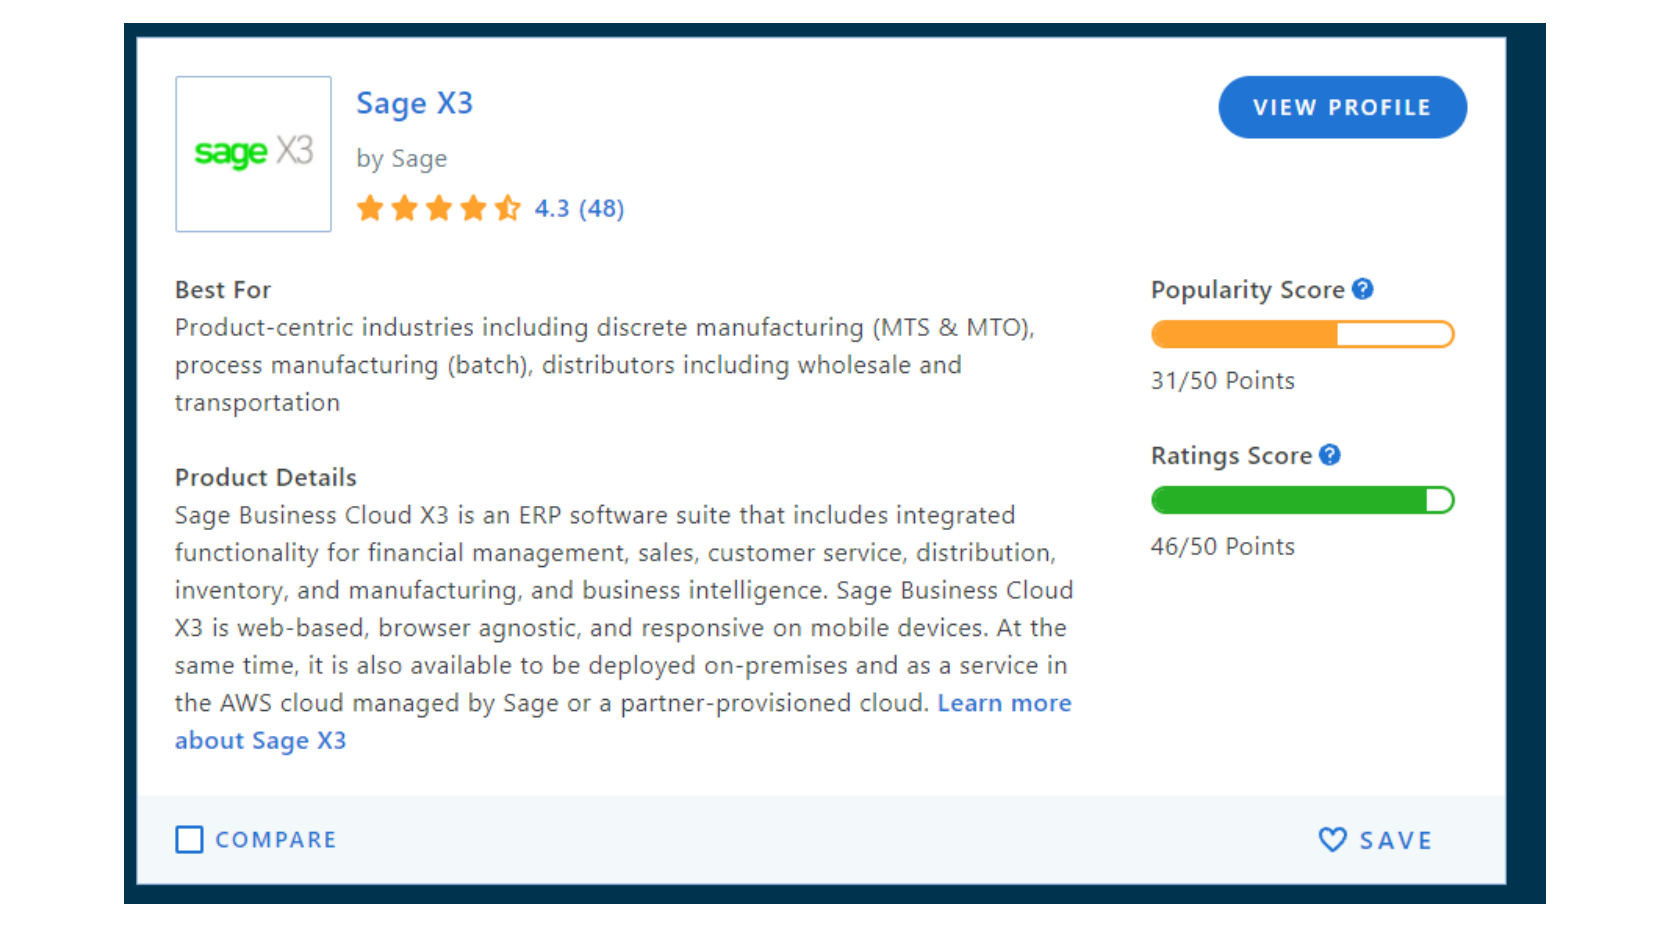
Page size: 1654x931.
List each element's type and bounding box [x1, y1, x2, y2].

picture [137, 37, 1506, 885]
